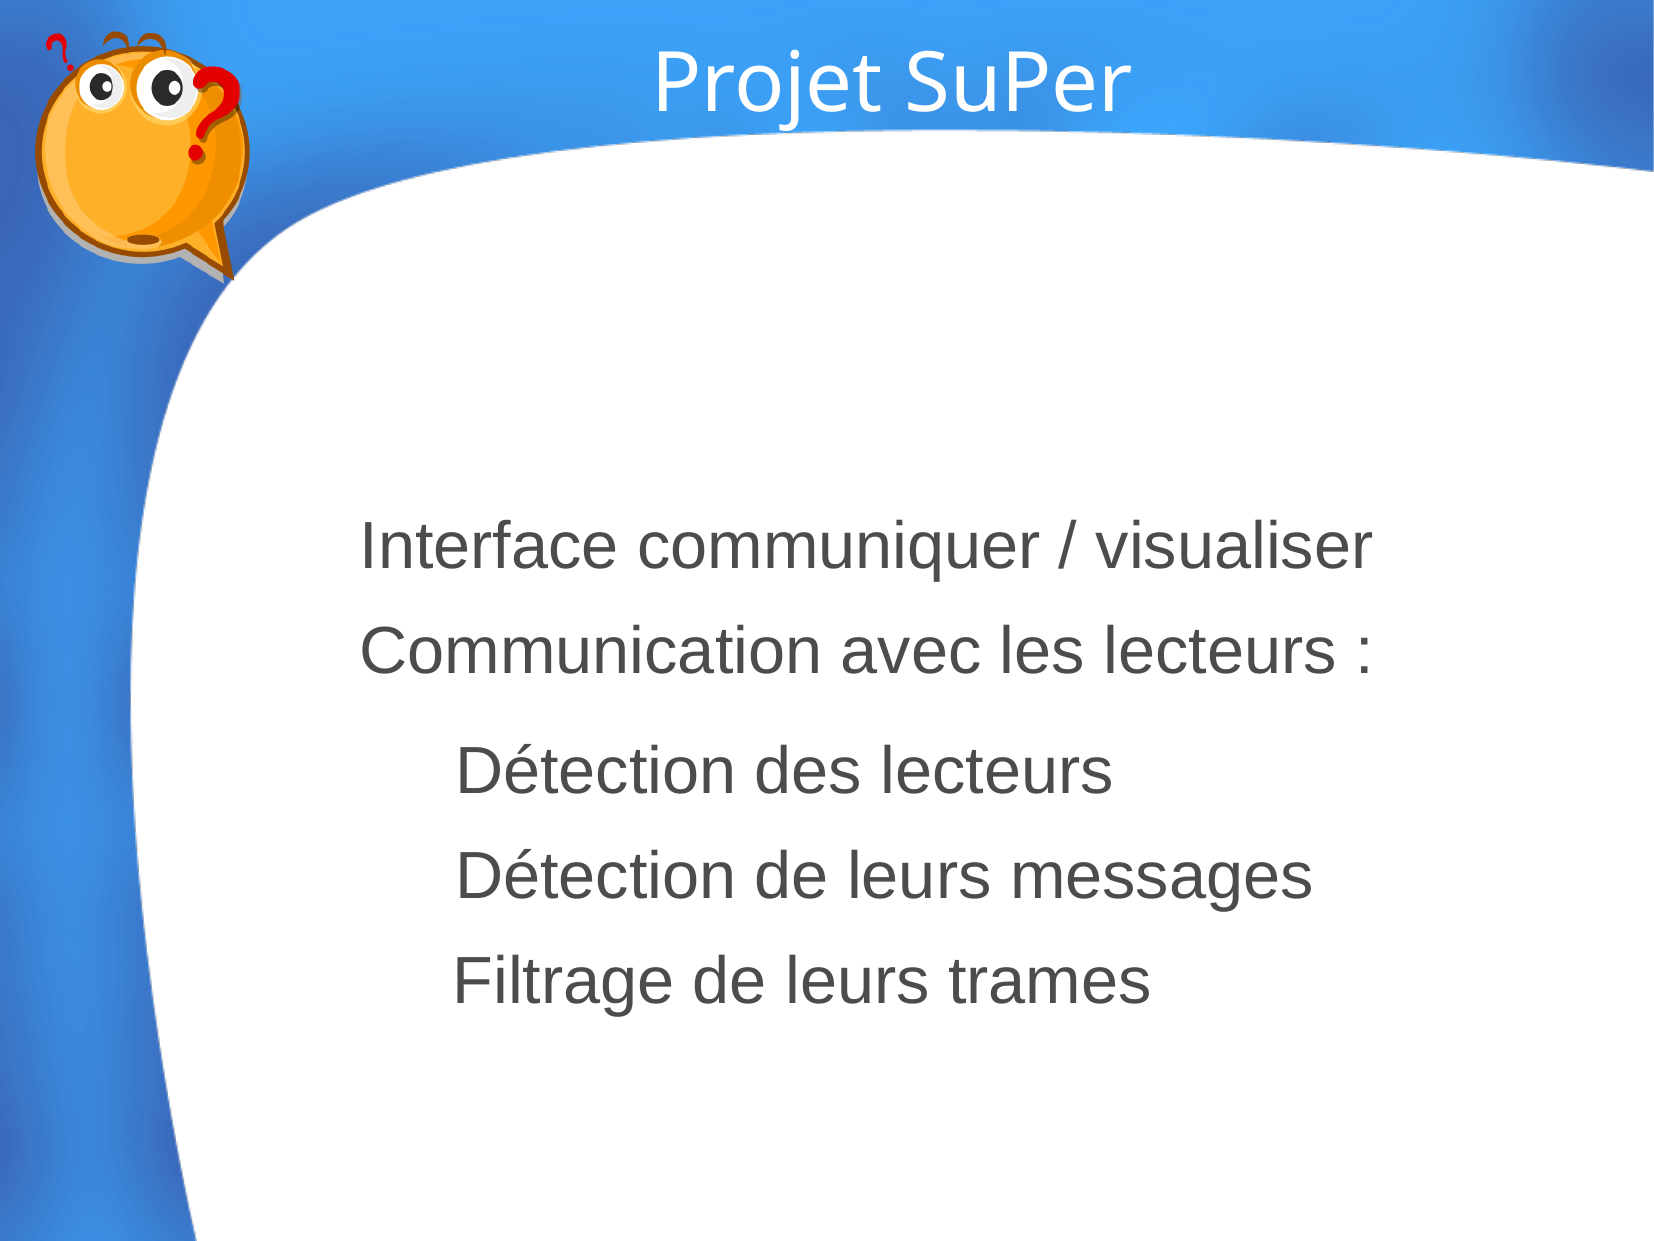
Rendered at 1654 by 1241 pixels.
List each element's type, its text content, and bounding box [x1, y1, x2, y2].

list Filtrage de leurs trames [402, 943, 1458, 1141]
list Interface communiquer / visualiser Communication avec les lecteurs : [300, 508, 1591, 721]
title Projet SuPer [300, 12, 1486, 148]
picture [0, 0, 1654, 1241]
list Travail effectué [315, 171, 1486, 421]
list Détection des lecteurs Détection de leurs messages [399, 733, 1456, 931]
